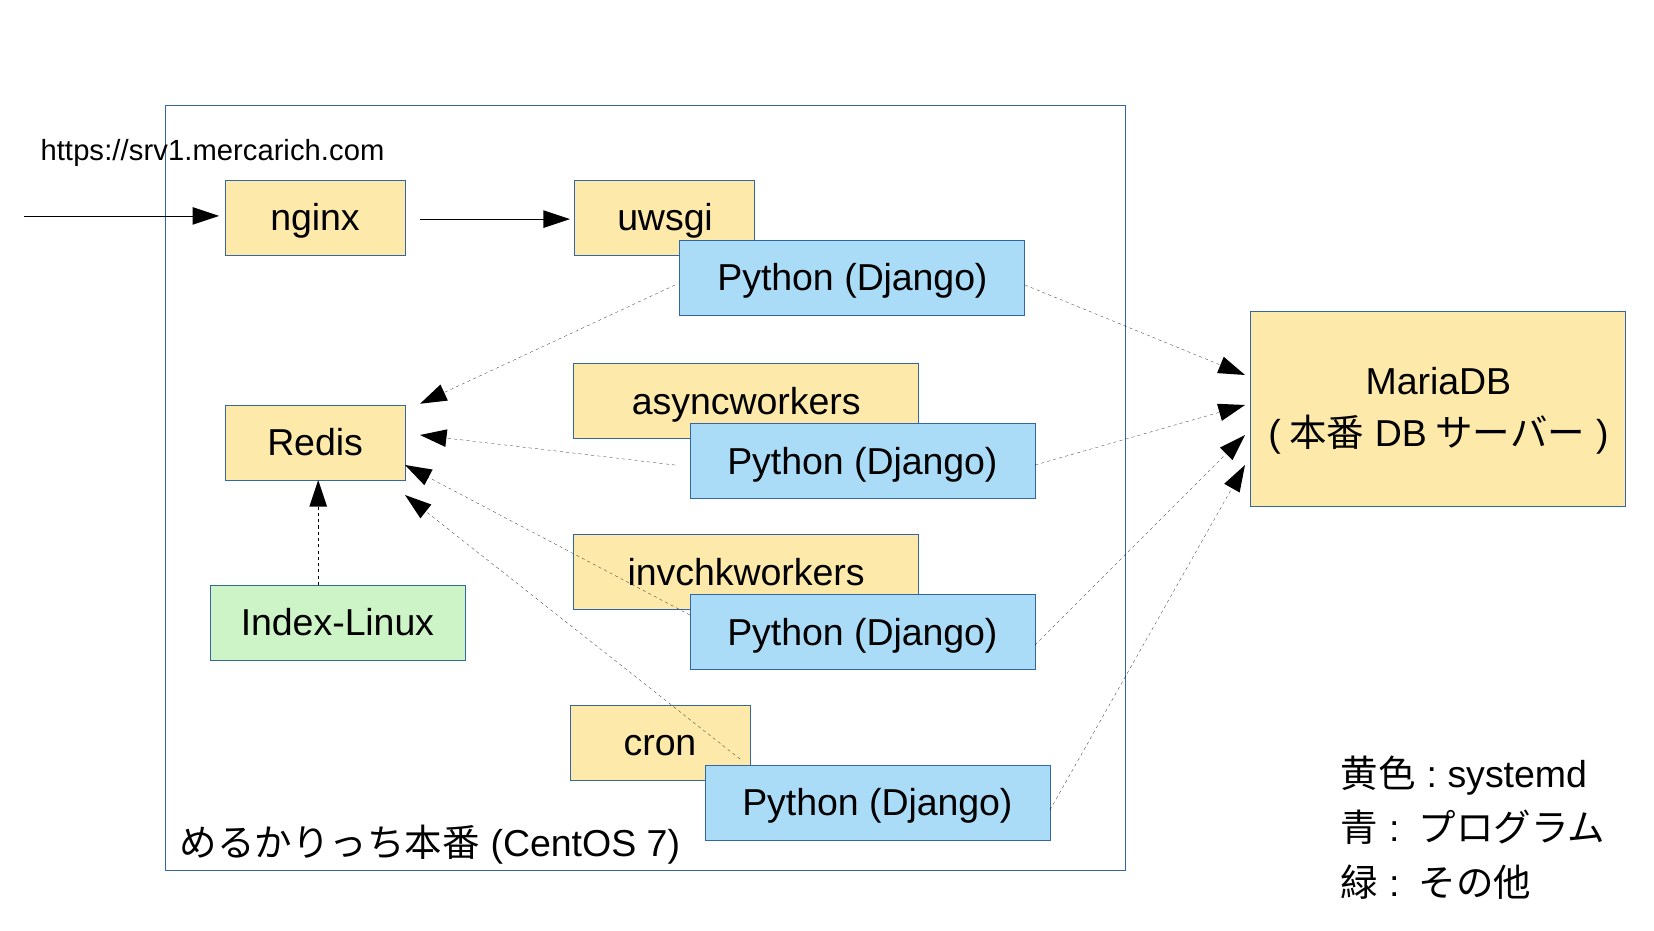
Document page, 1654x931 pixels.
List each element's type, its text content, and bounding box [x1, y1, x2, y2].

text_box Redis [225, 405, 406, 481]
text_box invchkworkers [573, 534, 919, 610]
text_box Python (Django) [690, 594, 1036, 670]
text_box Python (Django) [690, 423, 1036, 499]
text_box cron [570, 705, 751, 781]
text_box MariaDB (本番DBサーバー) [1250, 311, 1626, 507]
text_box Python (Django) [679, 240, 1025, 316]
text_box Index-Linux [210, 585, 466, 661]
text_box 黄色: systemd 青: プログラム 緑: その他 [1326, 736, 1621, 901]
text_box asyncworkers [573, 363, 919, 439]
text_box uwsgi [574, 180, 755, 256]
text_box Python (Django) [705, 765, 1051, 841]
text_box https://srv1.mercarich.com [25, 126, 400, 175]
text_box nginx [225, 180, 406, 256]
text_box めるかりっち本番(CentOS 7) [165, 805, 695, 871]
